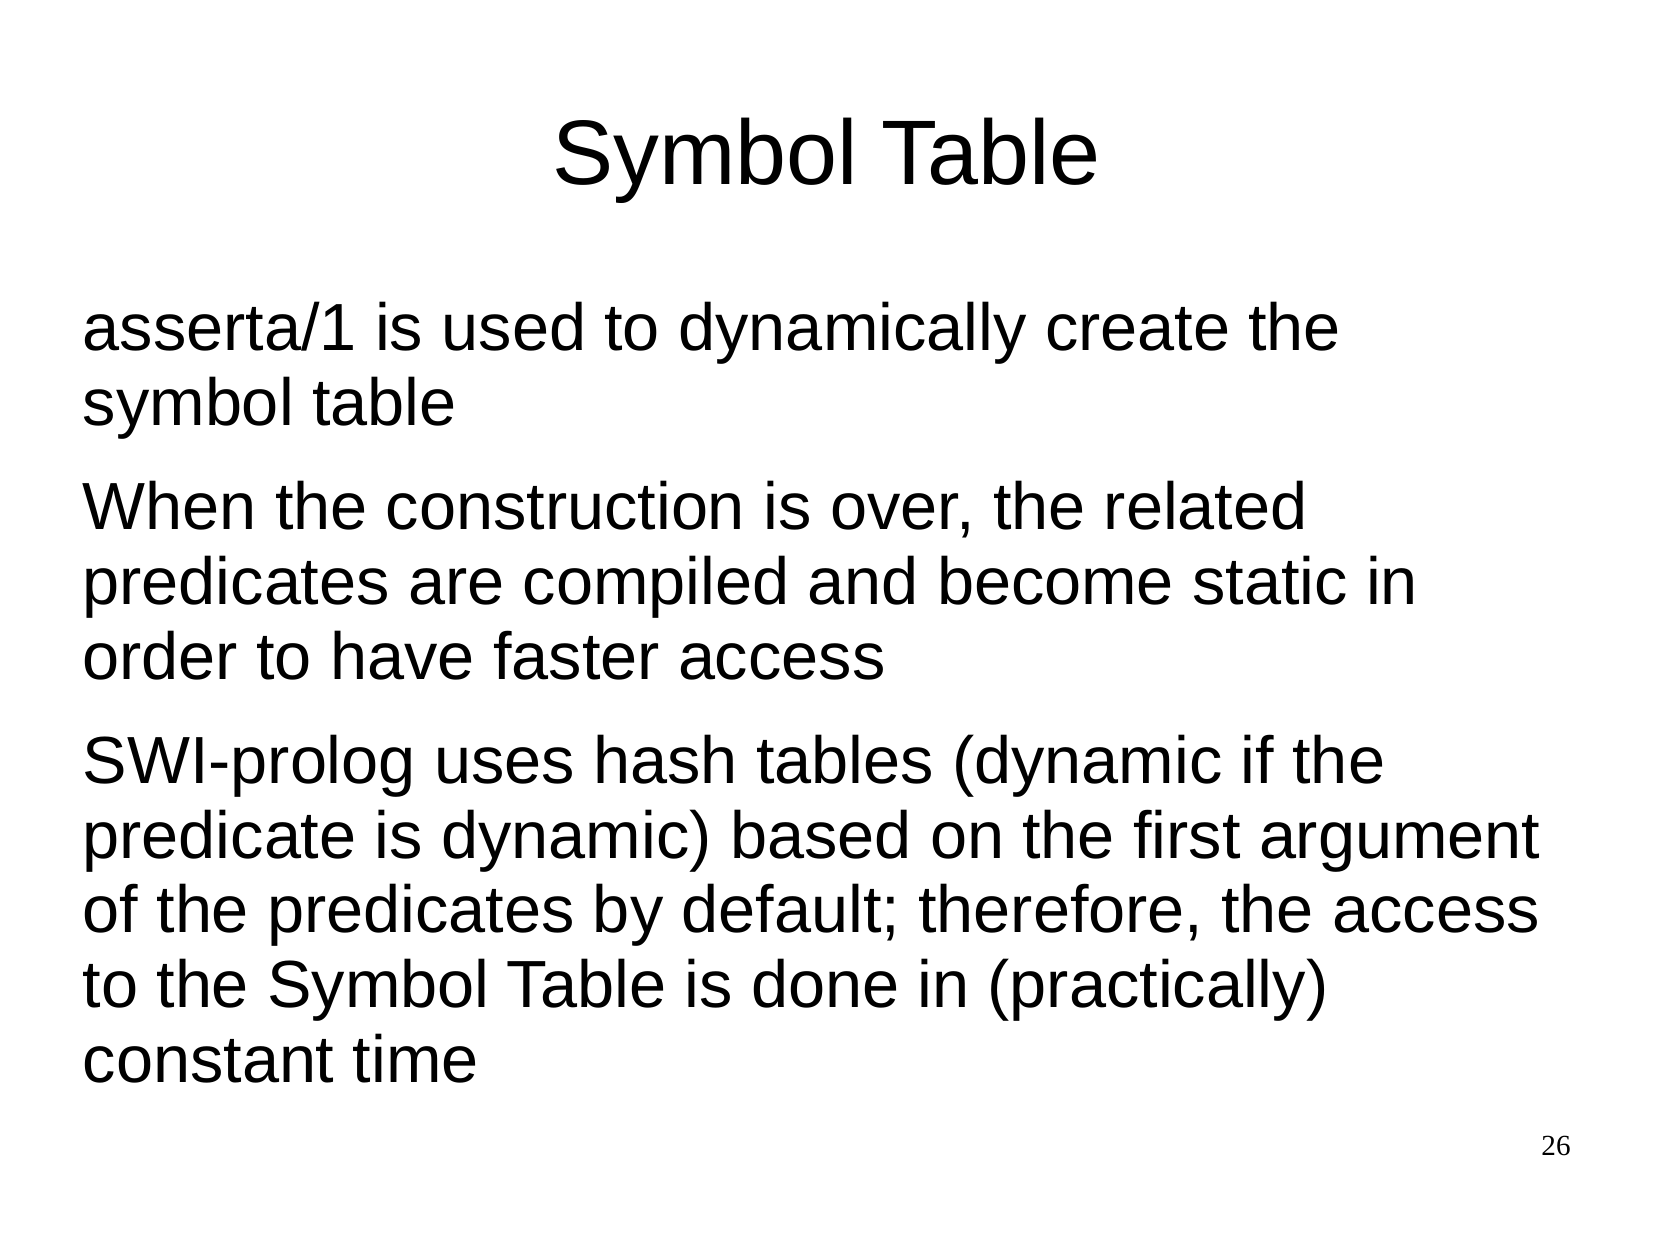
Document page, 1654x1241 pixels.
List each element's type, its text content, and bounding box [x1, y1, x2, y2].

title Symbol Table [82, 49, 1571, 257]
list asserta/1 is used to dynamically create the symbol table When the construction is over, the related predicates are compiled and become static in order to have faster access SWI-prolog uses hash tables (dynamic if the predicate is dynamic) based on the first argument of the predicates by default; therefore, the access to the Symbol Table is done in (practically) constant time [82, 290, 1571, 1109]
